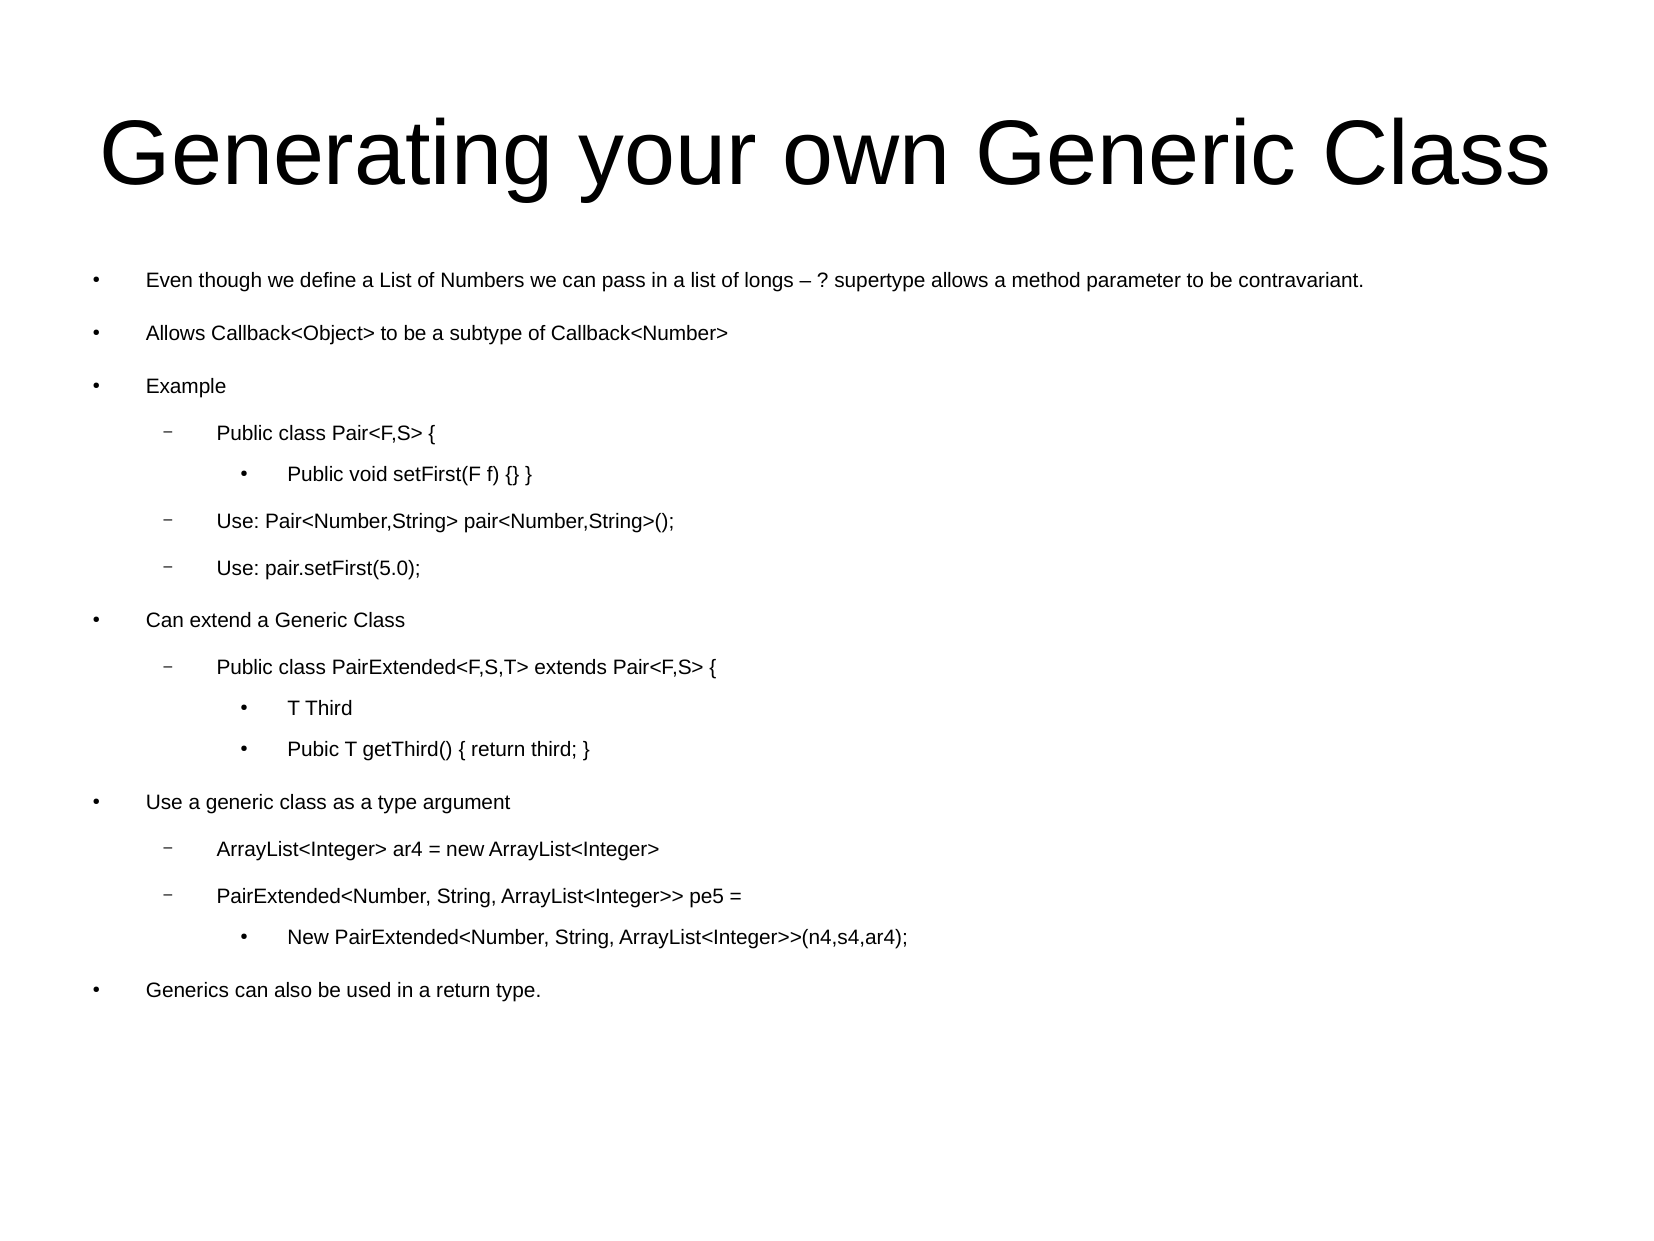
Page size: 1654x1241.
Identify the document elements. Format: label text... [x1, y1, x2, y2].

list Even though we define a List of Numbers we can pass in a list of longs – ? supertype allows a method parameter to be contravariant. Allows Callback<Object> to be a subtype of Callback<Number> Example Public class Pair<F,S> { Public void setFirst(F f) {} } Use: Pair<Number,String> pair<Number,String>(); Use: pair.setFirst(5.0); Can extend a Generic Class Public class PairExtended<F,S,T> extends Pair<F,S> { T Third Pubic T getThird() { return third; } Use a generic class as a type argument ArrayList<Integer> ar4 = new ArrayList<Integer> PairExtended<Number, String, ArrayList<Integer>> pe5 = New PairExtended<Number, String, ArrayList<Integer>>(n4,s4,ar4); Generics can also be used in a return type. [75, 269, 1564, 1201]
title Generating your own Generic Class [82, 56, 1571, 250]
